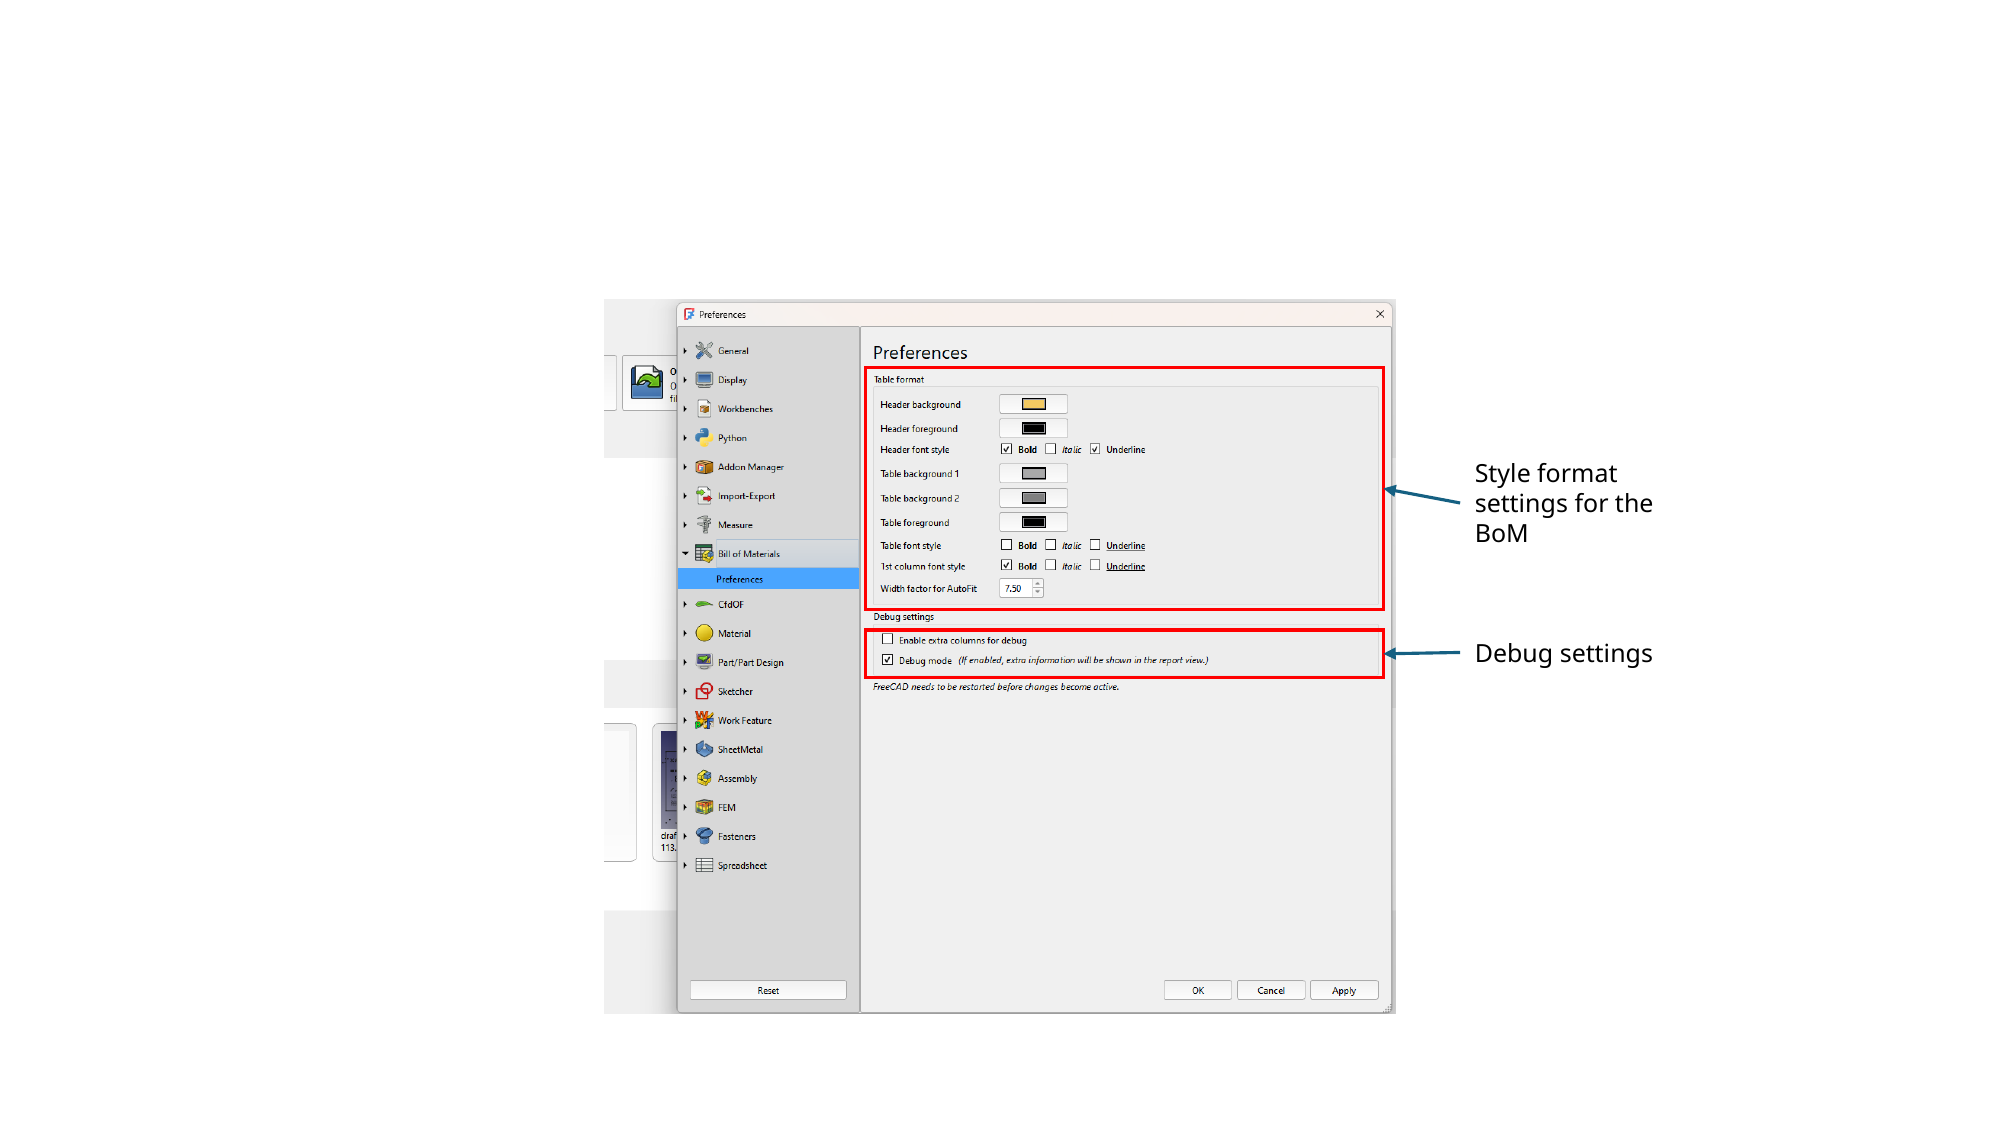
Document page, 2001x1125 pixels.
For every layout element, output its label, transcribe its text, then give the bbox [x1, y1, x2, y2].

text_box Debug settings [1460, 630, 1720, 675]
picture [604, 299, 1396, 1014]
text_box Style format settings for the BoM [1460, 450, 1720, 556]
picture [867, 369, 1382, 608]
picture [867, 632, 1382, 676]
